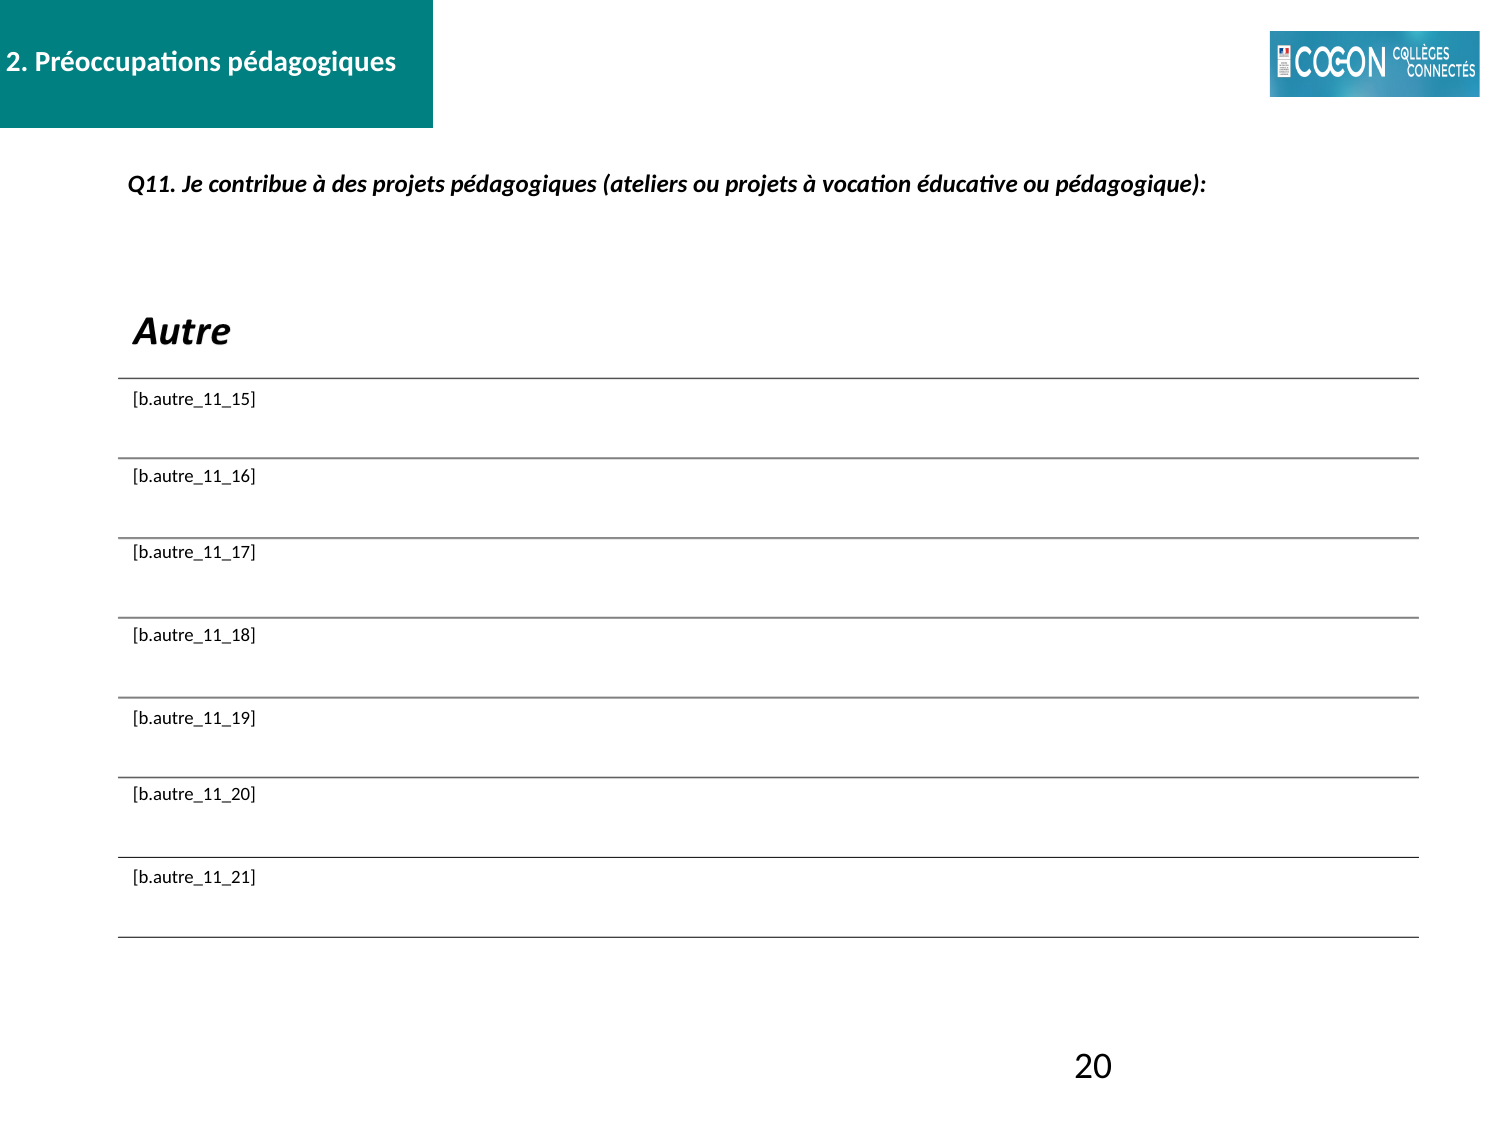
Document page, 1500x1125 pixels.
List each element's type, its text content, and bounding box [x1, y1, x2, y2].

text_box Q11. Je contribue à des projets pédagogiques (ateliers ou projets à vocation éducative ou pédagogique): [112, 166, 1407, 221]
text_box [b.autre_11_16] [118, 460, 1419, 537]
text_box [b.autre_11_15] [118, 383, 1419, 460]
text_box <numéro> [1059, 1042, 1397, 1103]
text_box [b.autre_11_19] [118, 702, 1419, 779]
text_box [b.autre_11_18] [118, 620, 1419, 697]
picture [108, 292, 1419, 938]
text_box [b.autre_11_21] [118, 862, 1419, 939]
text_box 2. Préoccupations pédagogiques [0, 0, 433, 128]
text_box [b.autre_11_20] [118, 779, 1419, 857]
picture [1269, 31, 1480, 97]
text_box [b.autre_11_17] [118, 537, 1419, 615]
